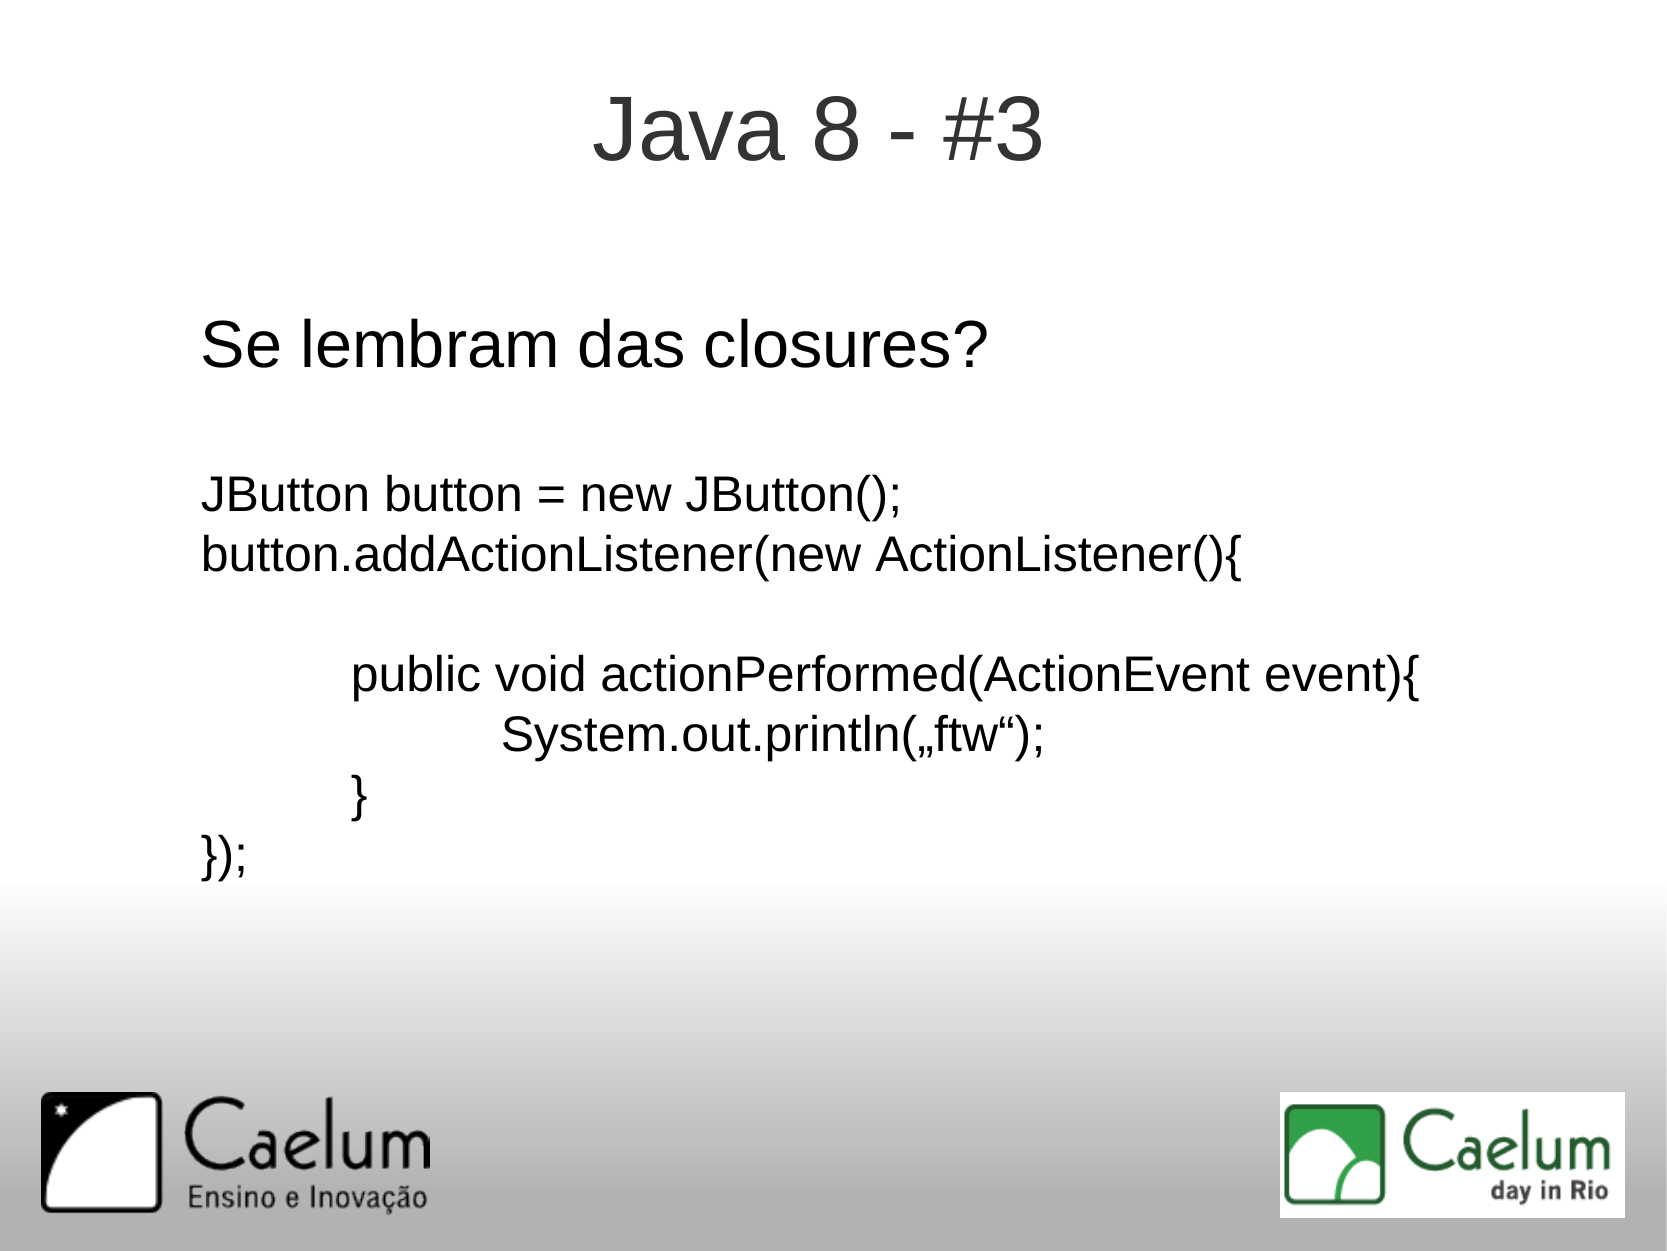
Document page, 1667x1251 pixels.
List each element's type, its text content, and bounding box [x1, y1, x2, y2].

title Java 8 - #3 [126, 82, 1512, 283]
text_box Se lembram das closures? JButton button = new JButton(); button.addActionListener(new ActionListener(){ public void actionPerformed(ActionEvent event){ System.out.println(„ftw“); } }); [177, 285, 1445, 898]
picture [0, 0, 1667, 1251]
